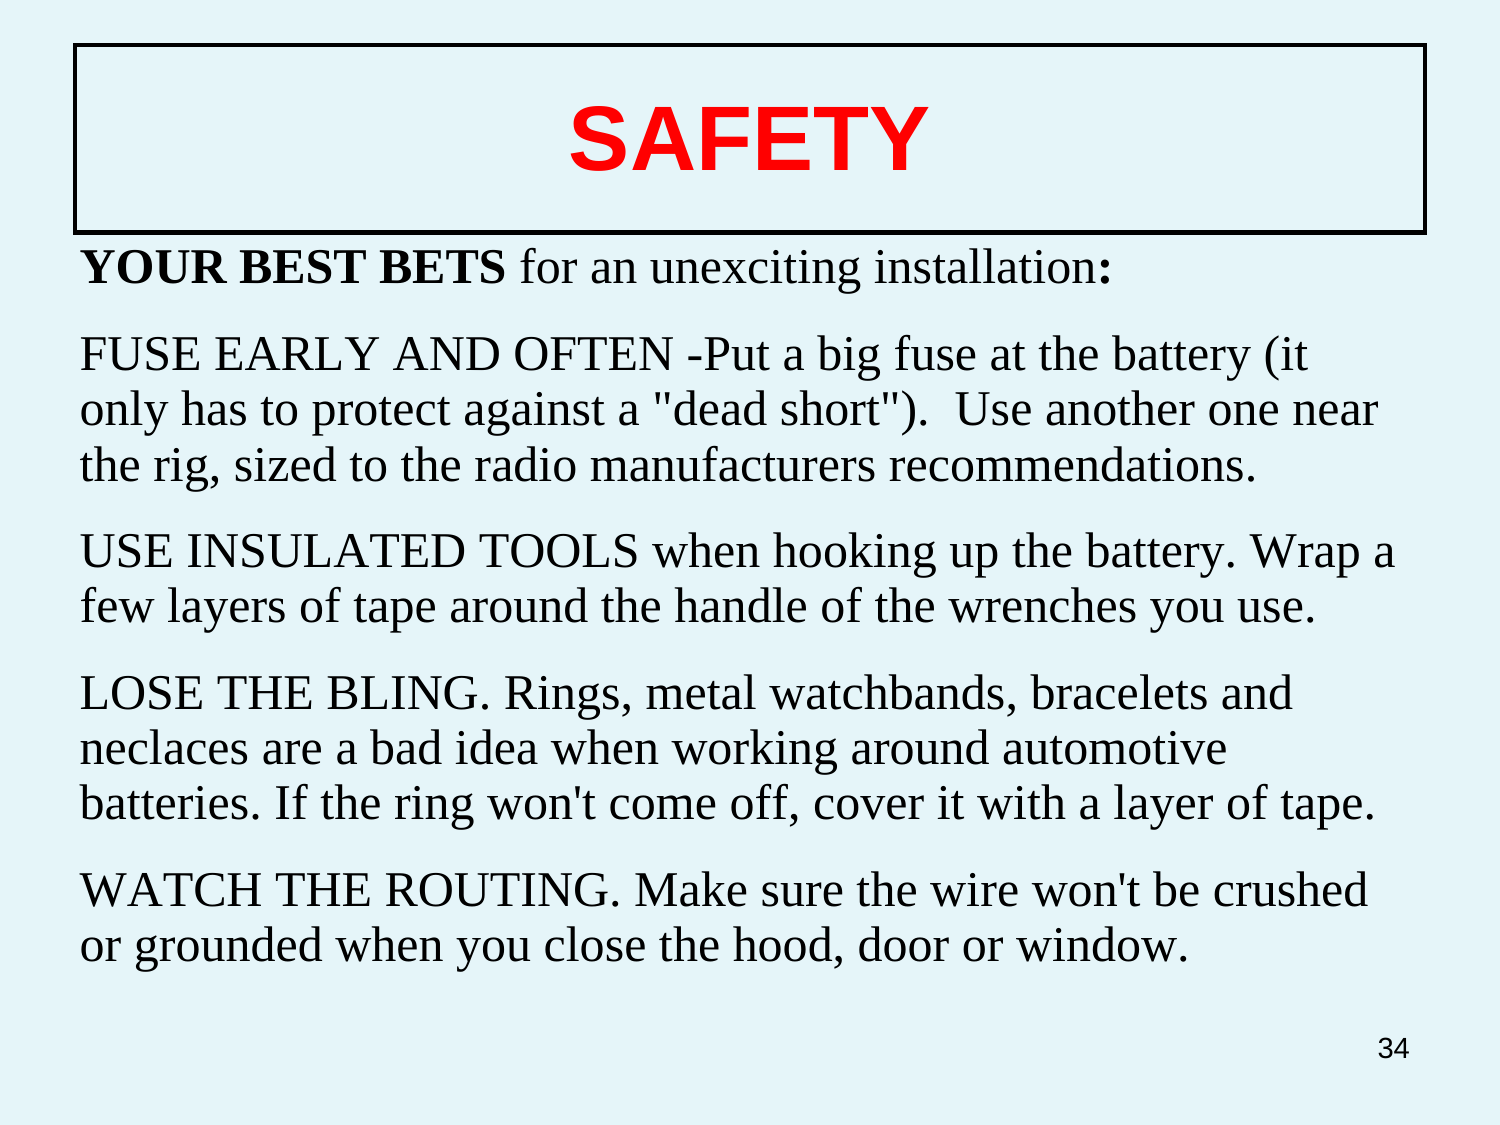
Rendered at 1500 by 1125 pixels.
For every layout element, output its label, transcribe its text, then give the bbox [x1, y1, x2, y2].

text_box YOUR BEST BETS for an unexciting installation: FUSE EARLY AND OFTEN -Put a big fuse at the battery (it only has to protect against a "dead short"). Use another one near the rig, sized to the radio manufacturers recommendations. USE INSULATED TOOLS when hooking up the battery. Wrap a few layers of tape around the handle of the wrenches you use. LOSE THE BLING. Rings, metal watchbands, bracelets and neclaces are a bad idea when working around automotive batteries. If the ring won't come off, cover it with a layer of tape. WATCH THE ROUTING. Make sure the wire won't be crushed or grounded when you close the hood, door or window. [64, 231, 1426, 981]
title SAFETY [75, 45, 1426, 231]
